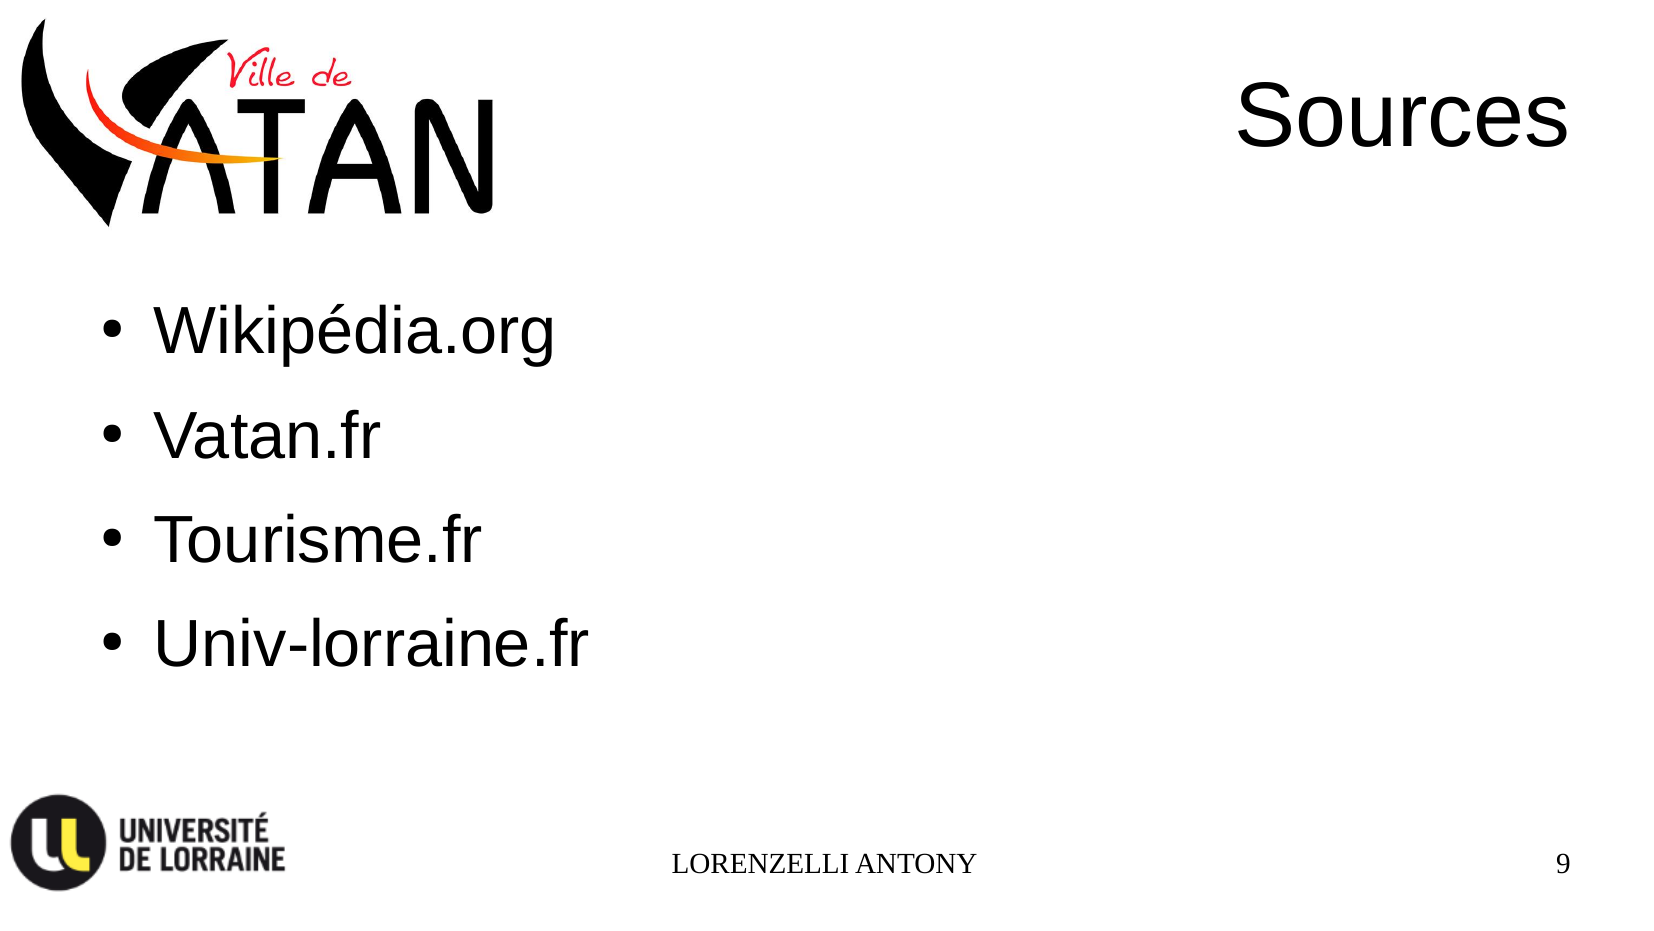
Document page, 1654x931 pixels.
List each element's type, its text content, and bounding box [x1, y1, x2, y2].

list Wikipédia.org Vatan.fr Tourisme.fr Univ-lorraine.fr [82, 217, 1571, 758]
title Sources [82, 37, 1571, 193]
picture [0, 0, 520, 255]
picture [3, 756, 296, 931]
